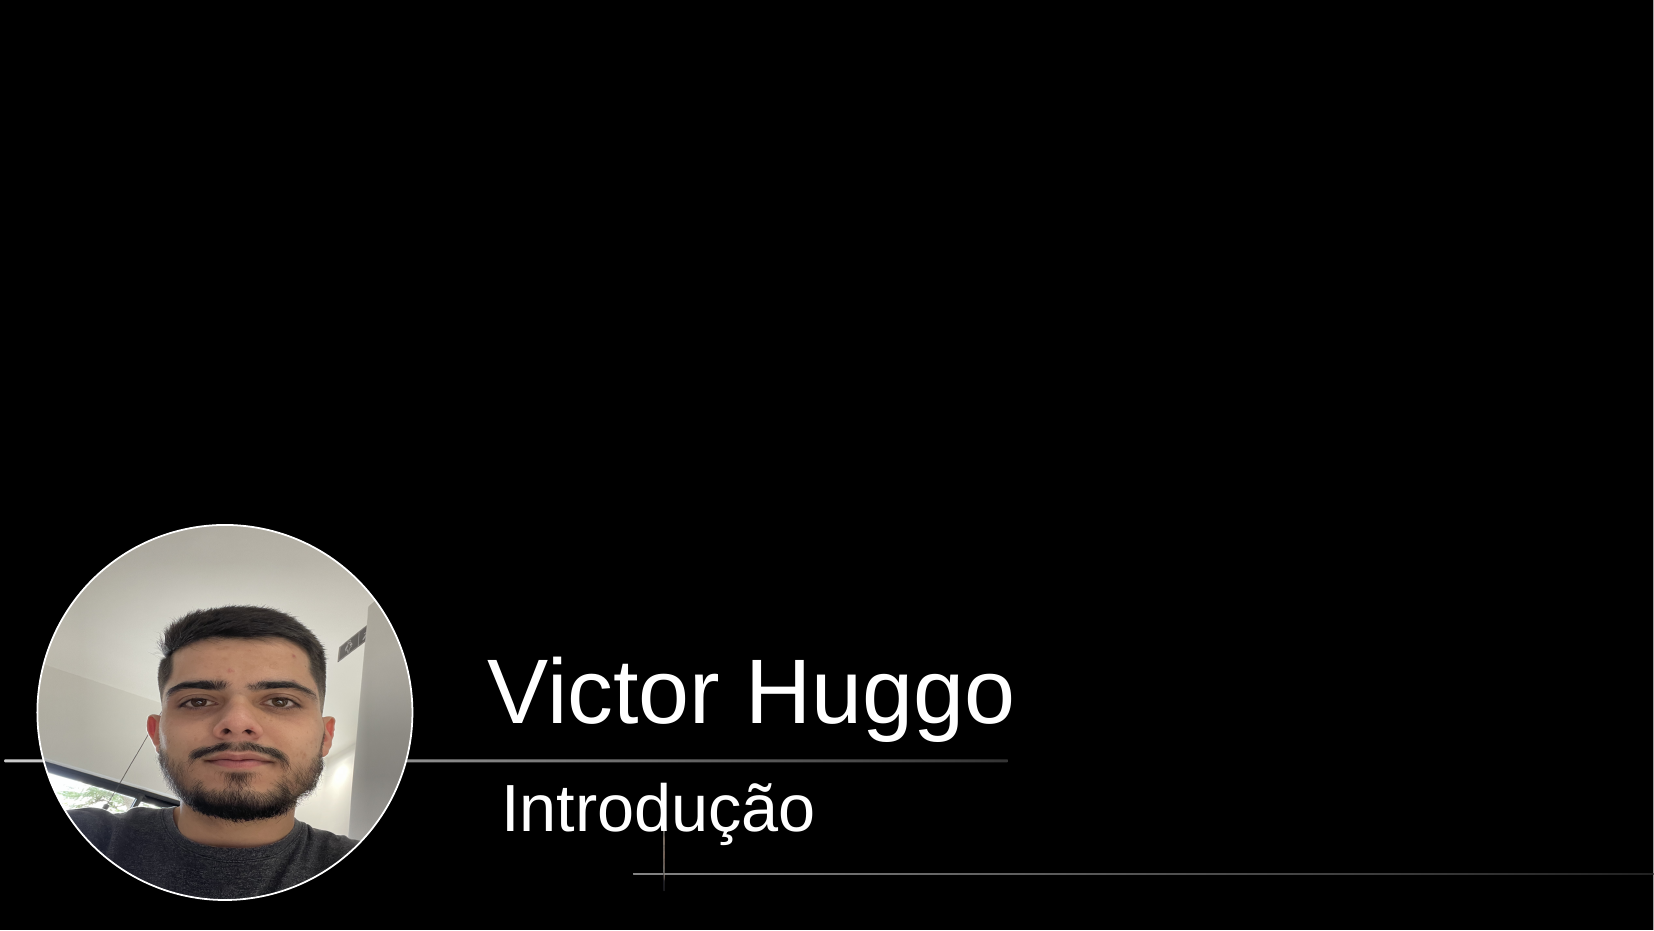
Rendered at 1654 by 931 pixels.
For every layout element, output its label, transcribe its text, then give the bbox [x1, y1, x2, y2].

title Introdução [501, 754, 1654, 863]
text_box [37, 524, 413, 901]
title Victor Huggo [487, 600, 1654, 783]
